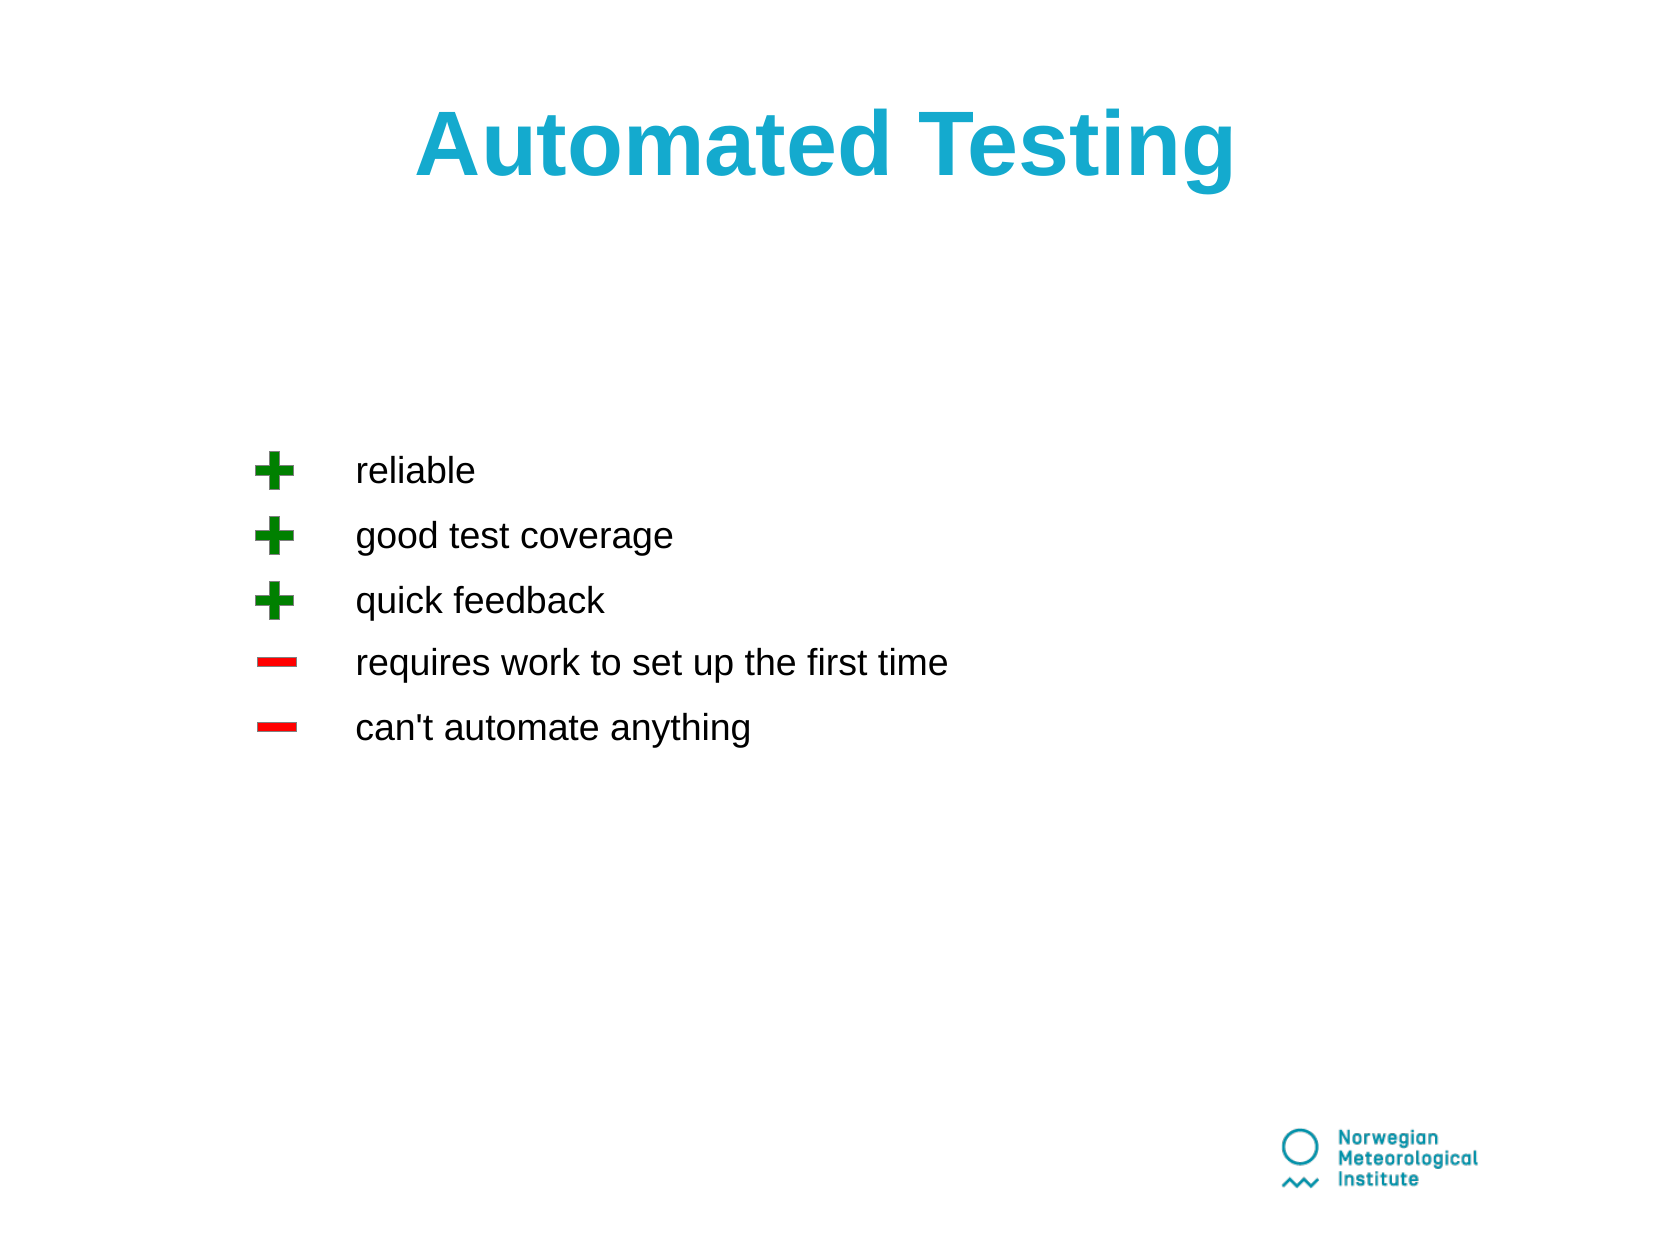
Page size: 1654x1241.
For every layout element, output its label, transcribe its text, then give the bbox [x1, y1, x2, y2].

text_box can't automate anything [340, 698, 767, 756]
text_box [257, 657, 297, 667]
picture [1236, 1089, 1653, 1241]
title Automated Testing [160, 91, 1494, 196]
text_box [257, 722, 297, 732]
text_box quick feedback [340, 571, 620, 629]
text_box requires work to set up the first time [340, 633, 964, 691]
text_box [255, 581, 294, 620]
text_box reliable [340, 441, 491, 499]
text_box [255, 516, 294, 555]
text_box good test coverage [340, 506, 689, 564]
text_box [255, 451, 294, 490]
